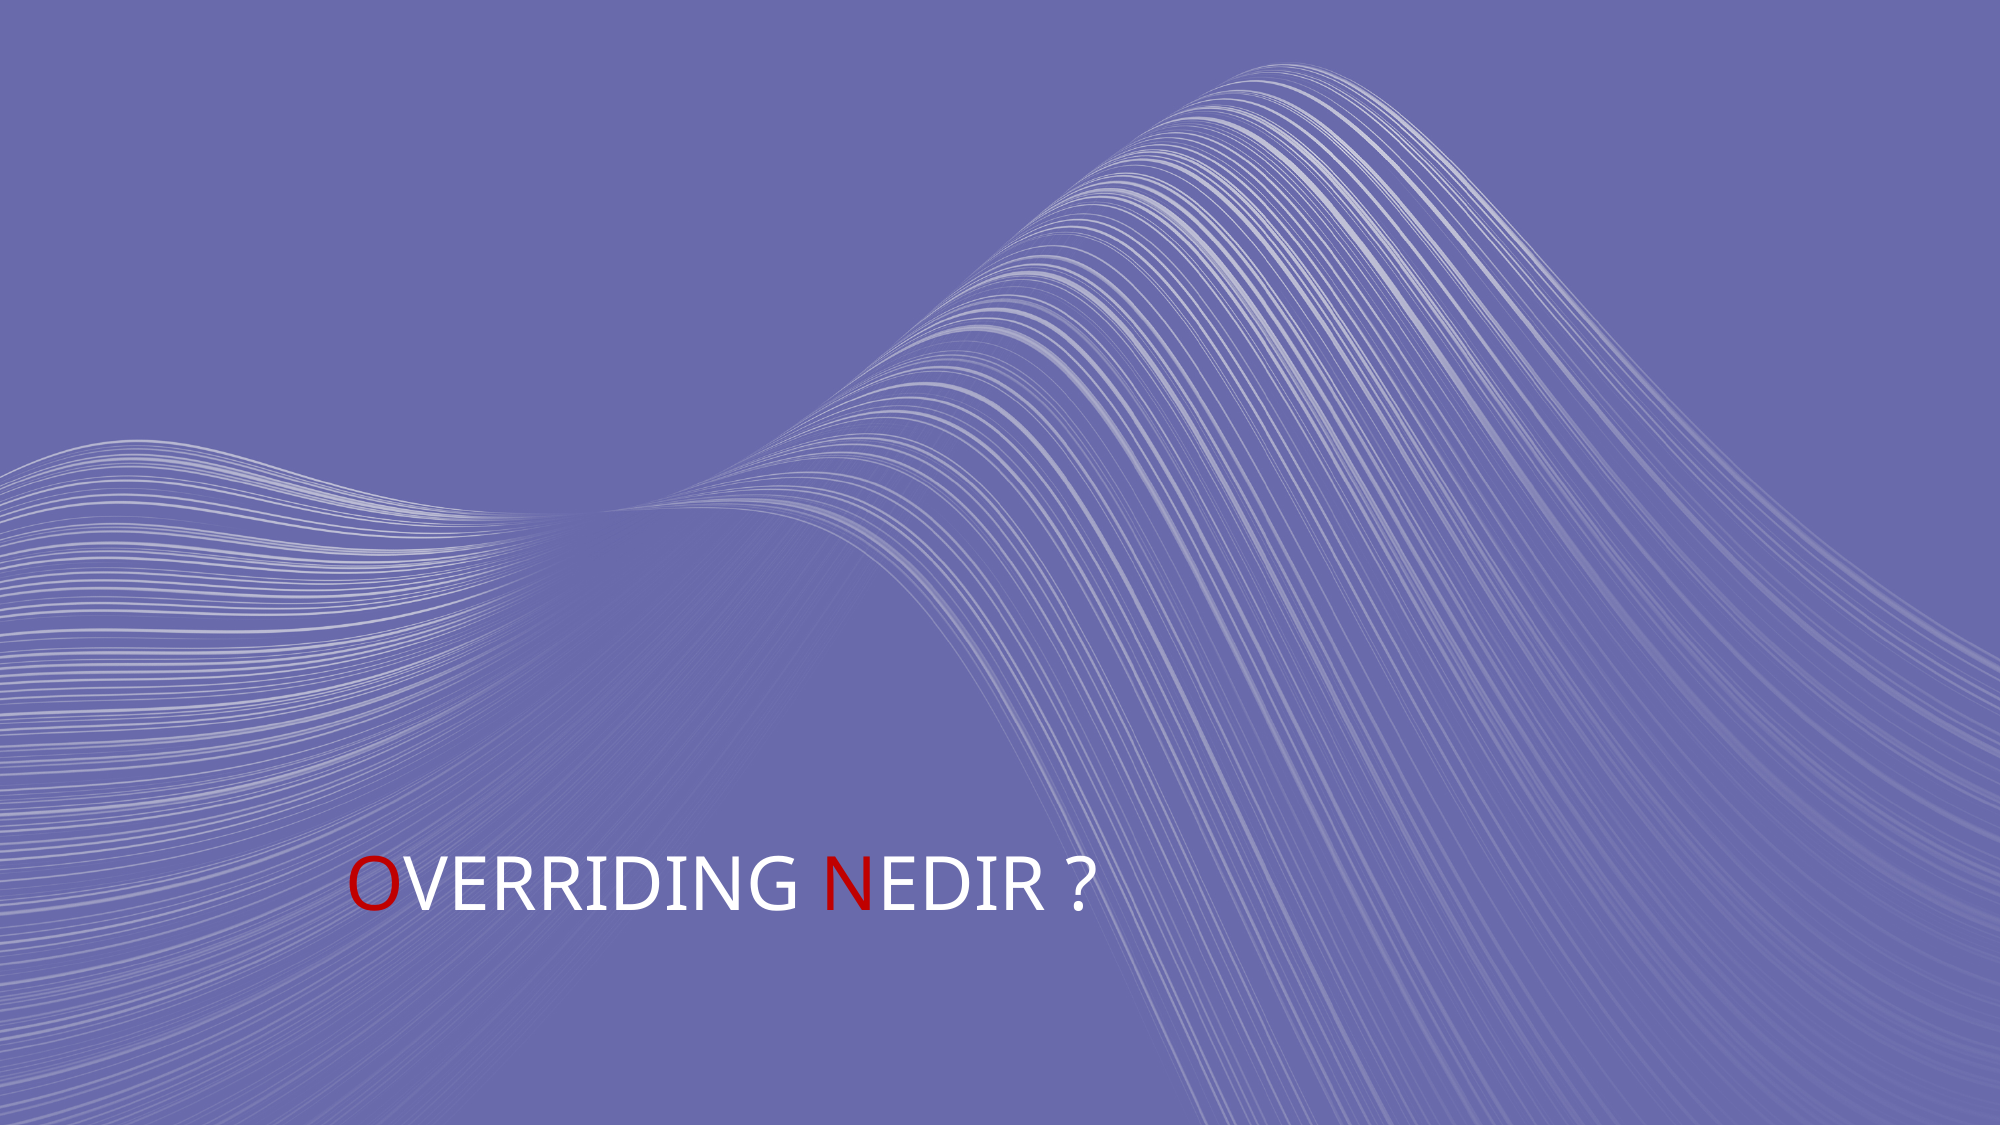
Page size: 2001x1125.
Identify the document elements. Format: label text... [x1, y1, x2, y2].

title OVeRRIDING Nedir ? [330, 726, 1701, 1063]
picture [0, 0, 2000, 1125]
